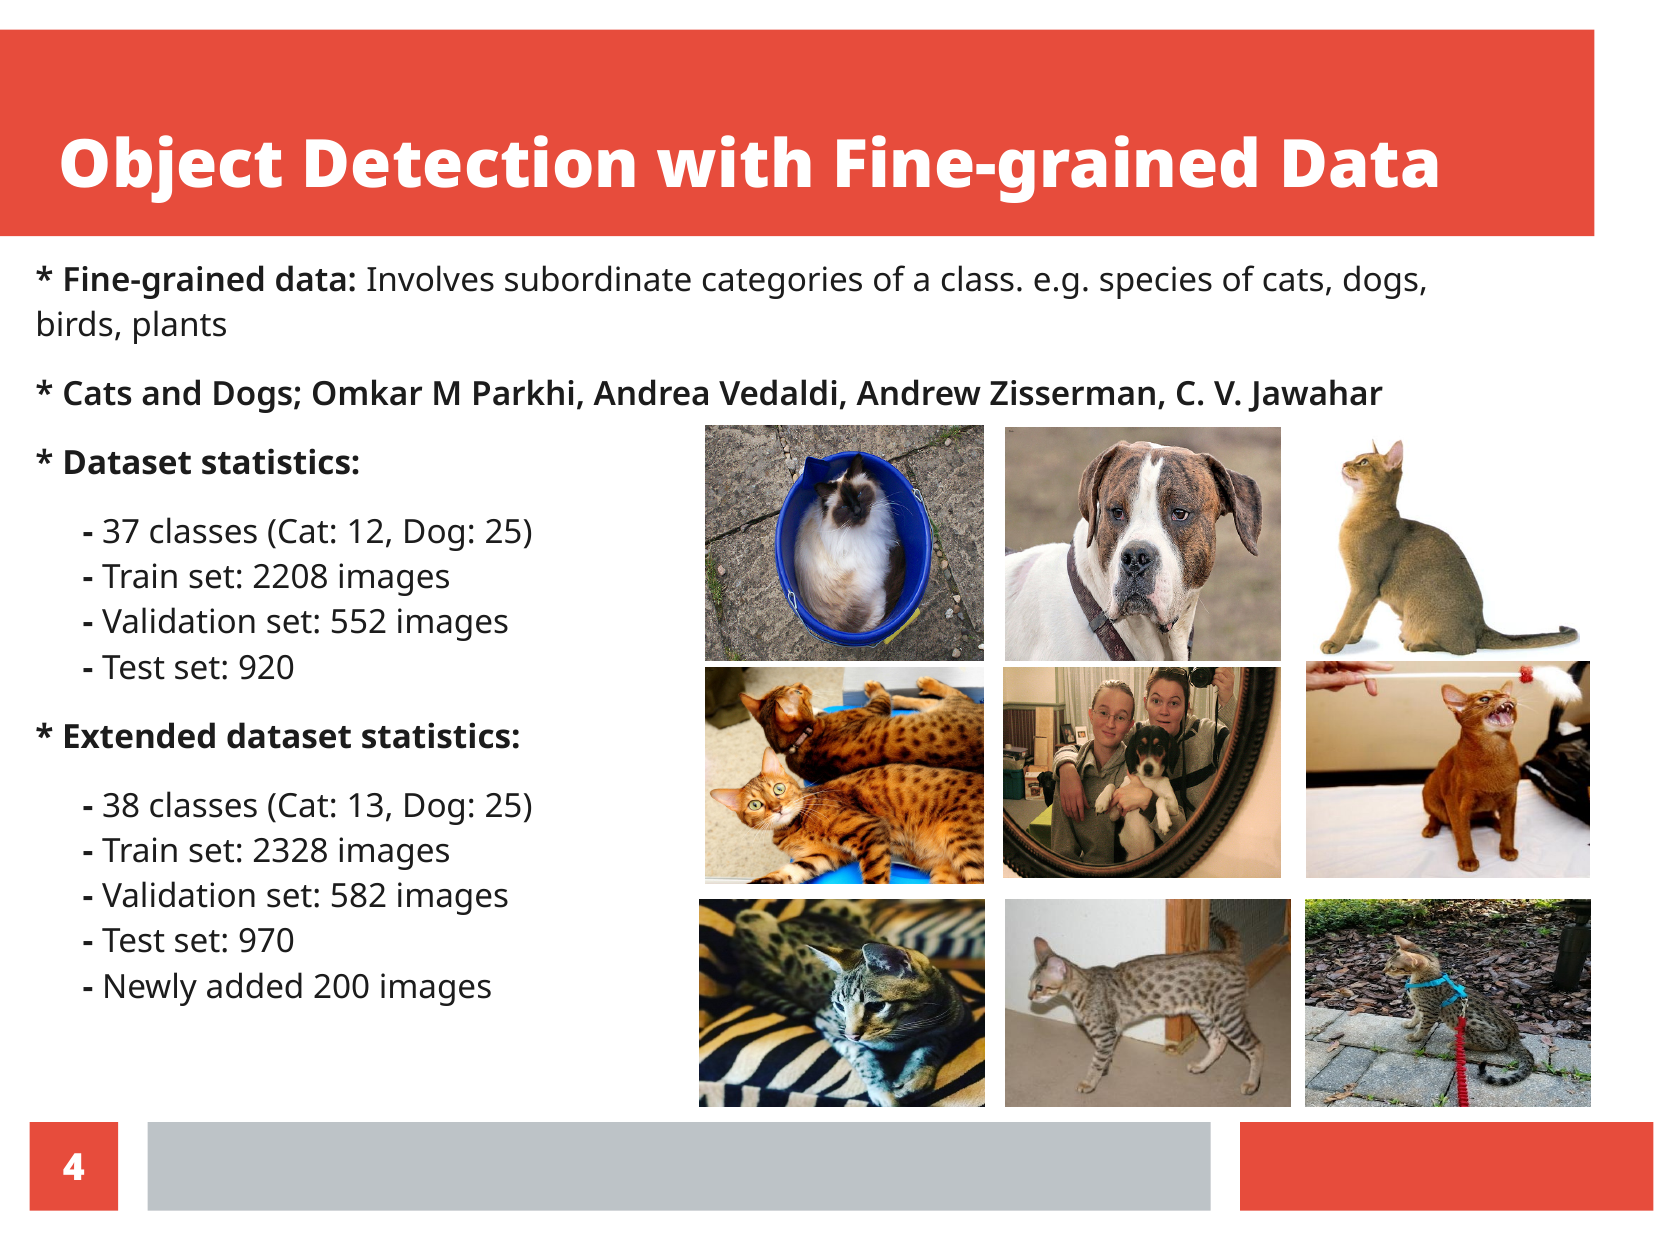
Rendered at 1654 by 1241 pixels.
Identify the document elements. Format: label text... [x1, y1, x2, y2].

picture [1306, 429, 1591, 878]
picture [705, 667, 984, 884]
picture [1003, 667, 1281, 878]
picture [705, 425, 984, 661]
picture [1005, 427, 1281, 661]
picture [1305, 899, 1591, 1107]
picture [699, 899, 985, 1107]
title Object Detection with Fine-grained Data [59, 59, 1595, 207]
picture [1005, 899, 1291, 1107]
list * Fine-grained data: Involves subordinate categories of a class. e.g. species of cats, dogs, birds, plants * Cats and Dogs; Omkar M Parkhi, Andrea Vedaldi, Andrew Zisserman, C. V. Jawahar * Dataset statistics: - 37 classes (Cat: 12, Dog: 25) - Train set: 2208 images - Validation set: 552 images - Test set: 920 * Extended dataset statistics: - 38 classes (Cat: 13, Dog: 25) - Train set: 2328 images - Validation set: 582 images - Test set: 970 - Newly added 200 images [35, 255, 1591, 1096]
